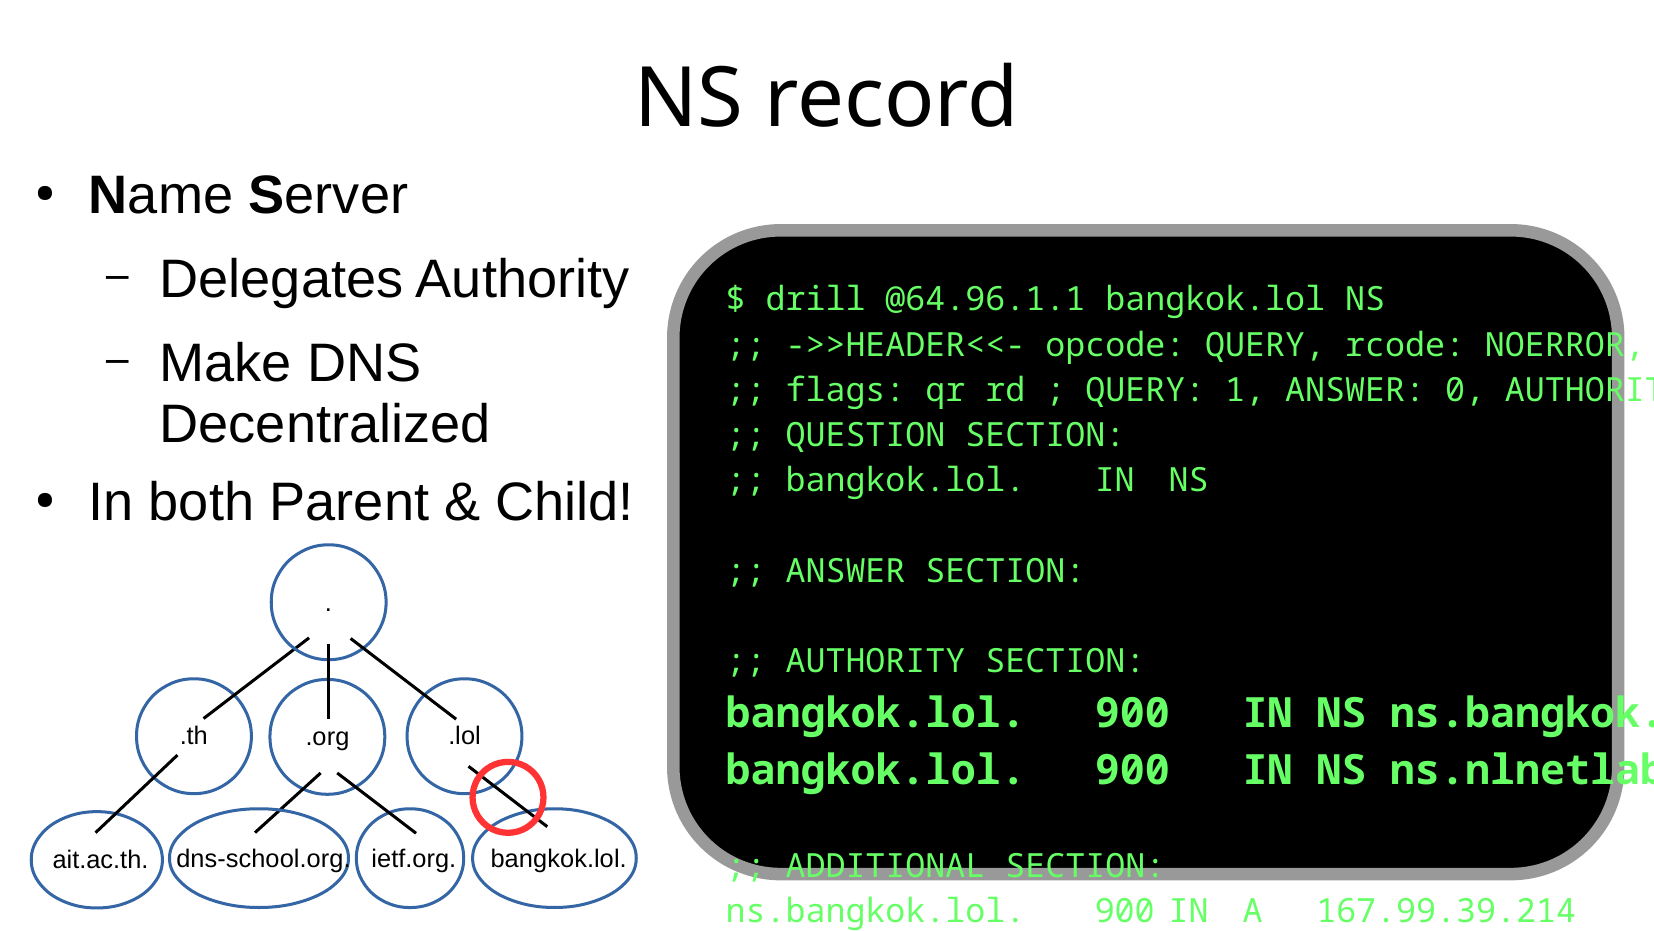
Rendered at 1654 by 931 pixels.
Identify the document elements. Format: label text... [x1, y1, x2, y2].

text_box dns-school.org. [176, 844, 352, 873]
text_box $ drill @64.96.1.1 bangkok.lol NS ;; ->>HEADER<<- opcode: QUERY, rcode: NOERROR, id: ;; flags: qr rd ; QUERY: 1, ANSWER: 0, AUTHORITY: ;; QUESTION SECTION: ;; bangkok.lol. IN NS ;; ANSWER SECTION: ;; AUTHORITY SECTION: bangkok.lol. 900 IN NS ns.bangkok.lol. bangkok.lol. 900 IN NS ns.nlnetlabs.nl. ;; ADDITIONAL SECTION: ns.bangkok.lol. 900 IN A 167.99.39.214 ns.bangkok.lol. 900 IN AAAA … [673, 230, 1619, 875]
text_box .th [179, 722, 209, 751]
text_box ietf.org. [371, 844, 457, 873]
title NS record [82, 37, 1571, 193]
text_box . [325, 588, 333, 617]
text_box .lol [448, 722, 482, 751]
text_box bangkok.lol. [490, 844, 628, 873]
text_box .org [305, 722, 350, 752]
text_box ait.ac.th. [52, 845, 149, 875]
list Name Server Delegates Authority Make DNS Decentralized In both Parent & Child! [17, 164, 1063, 931]
